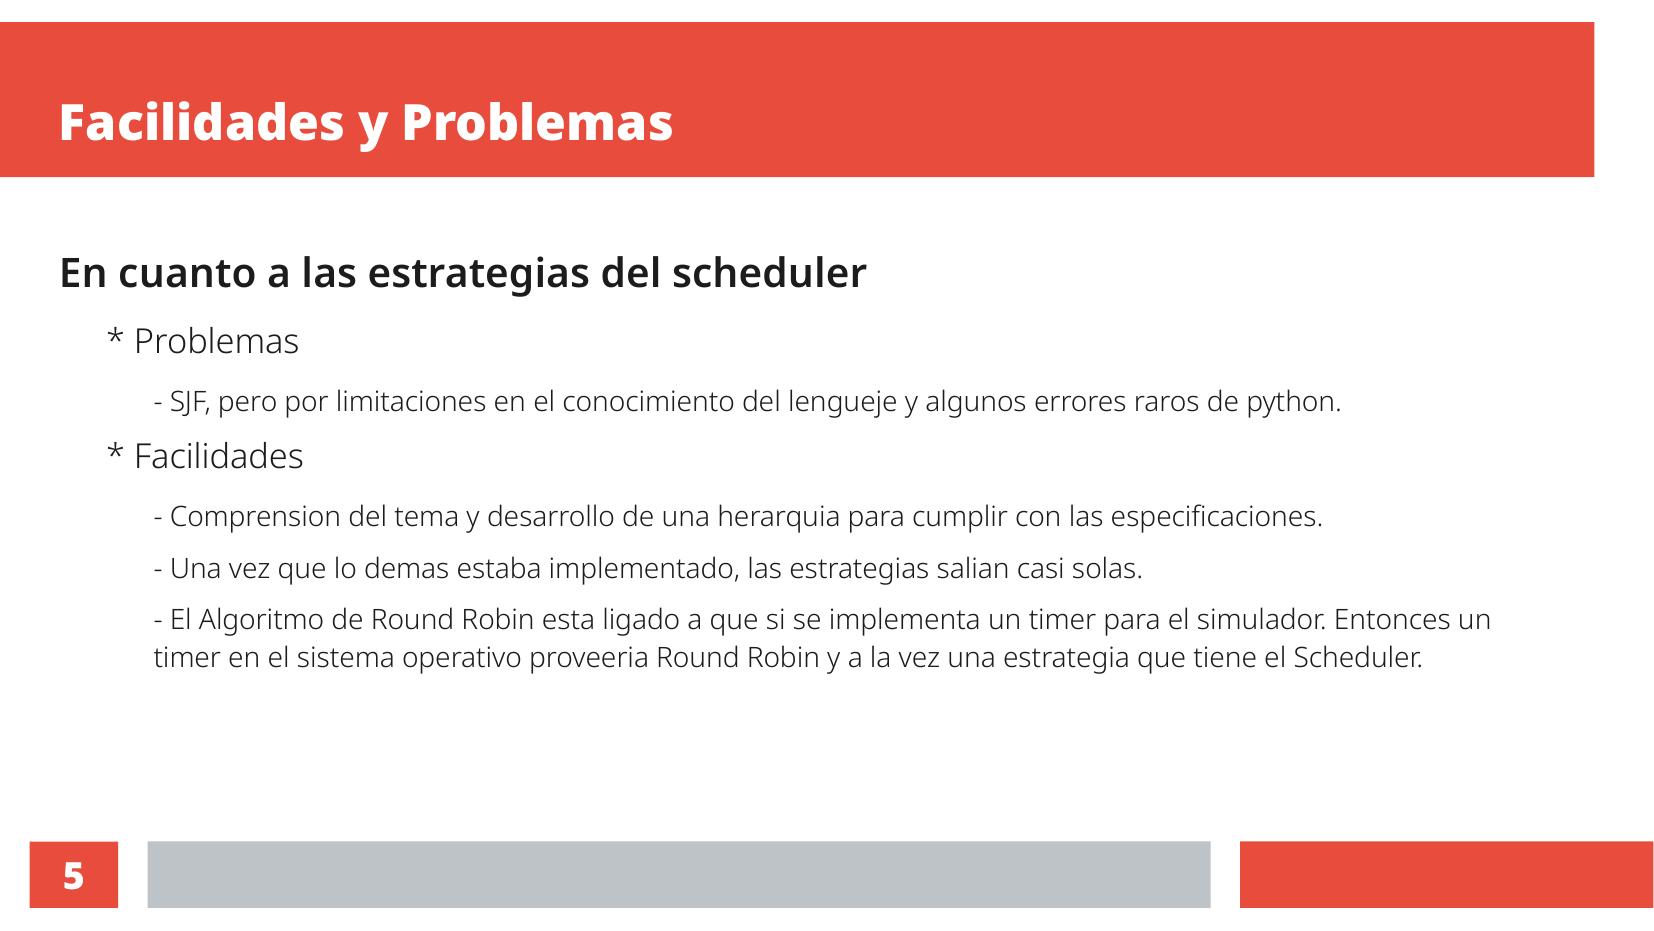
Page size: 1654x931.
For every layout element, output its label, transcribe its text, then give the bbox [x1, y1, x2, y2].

list En cuanto a las estrategias del scheduler * Problemas - SJF, pero por limitaciones en el conocimiento del lengueje y algunos errores raros de python. * Facilidades - Comprension del tema y desarrollo de una herarquia para cumplir con las especificaciones. - Una vez que lo demas estaba implementado, las estrategias salian casi solas. - El Algoritmo de Round Robin esta ligado a que si se implementa un timer para el simulador. Entonces un timer en el sistema operativo proveeria Round Robin y a la vez una estrategia que tiene el Scheduler. [59, 243, 1565, 820]
title Facilidades y Problemas [59, 44, 1595, 156]
